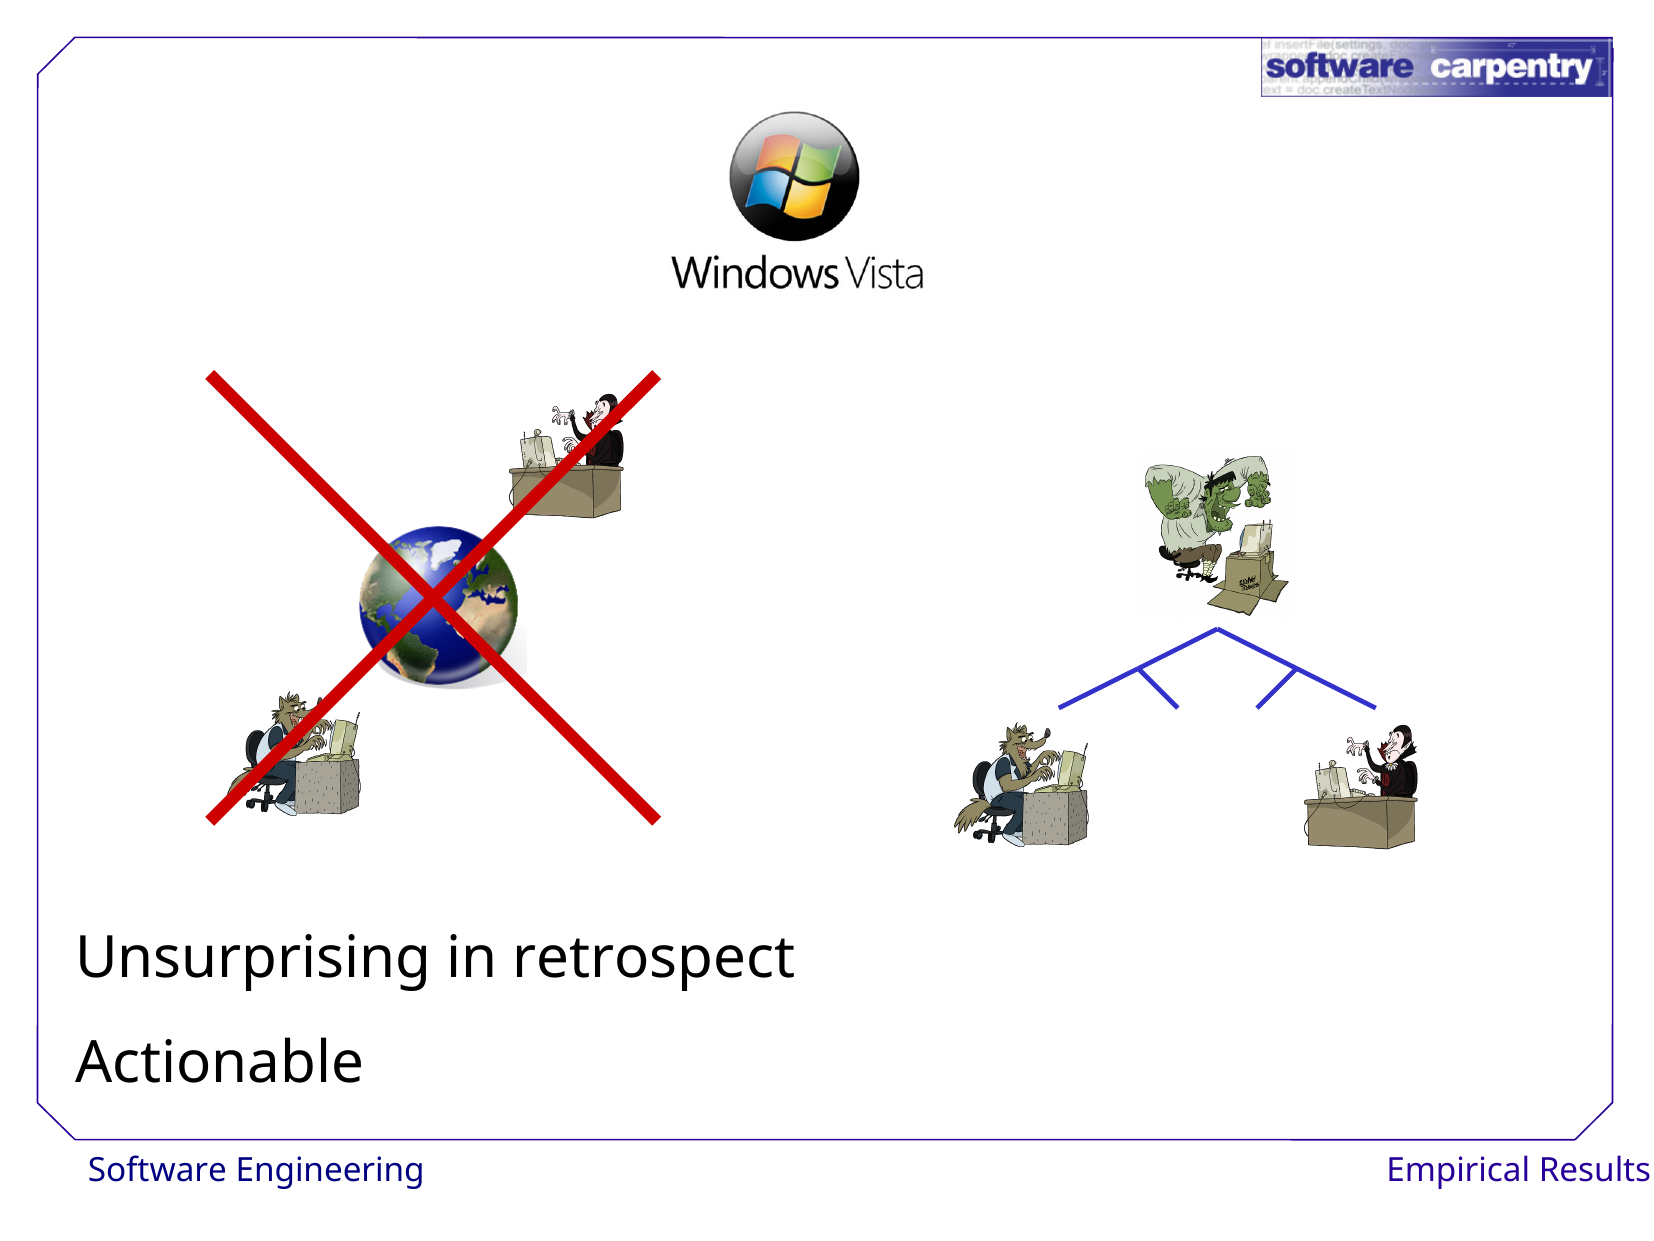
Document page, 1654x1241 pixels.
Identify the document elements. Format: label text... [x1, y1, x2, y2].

picture [1261, 39, 1613, 97]
text_box Unsurprising in retrospect Actionable [60, 876, 961, 1102]
picture [362, 383, 629, 588]
picture [670, 109, 931, 296]
picture [1299, 714, 1423, 855]
picture [1138, 449, 1298, 621]
picture [222, 608, 524, 828]
picture [949, 714, 1100, 859]
picture [443, 412, 629, 681]
picture [222, 683, 338, 799]
picture [344, 519, 423, 677]
